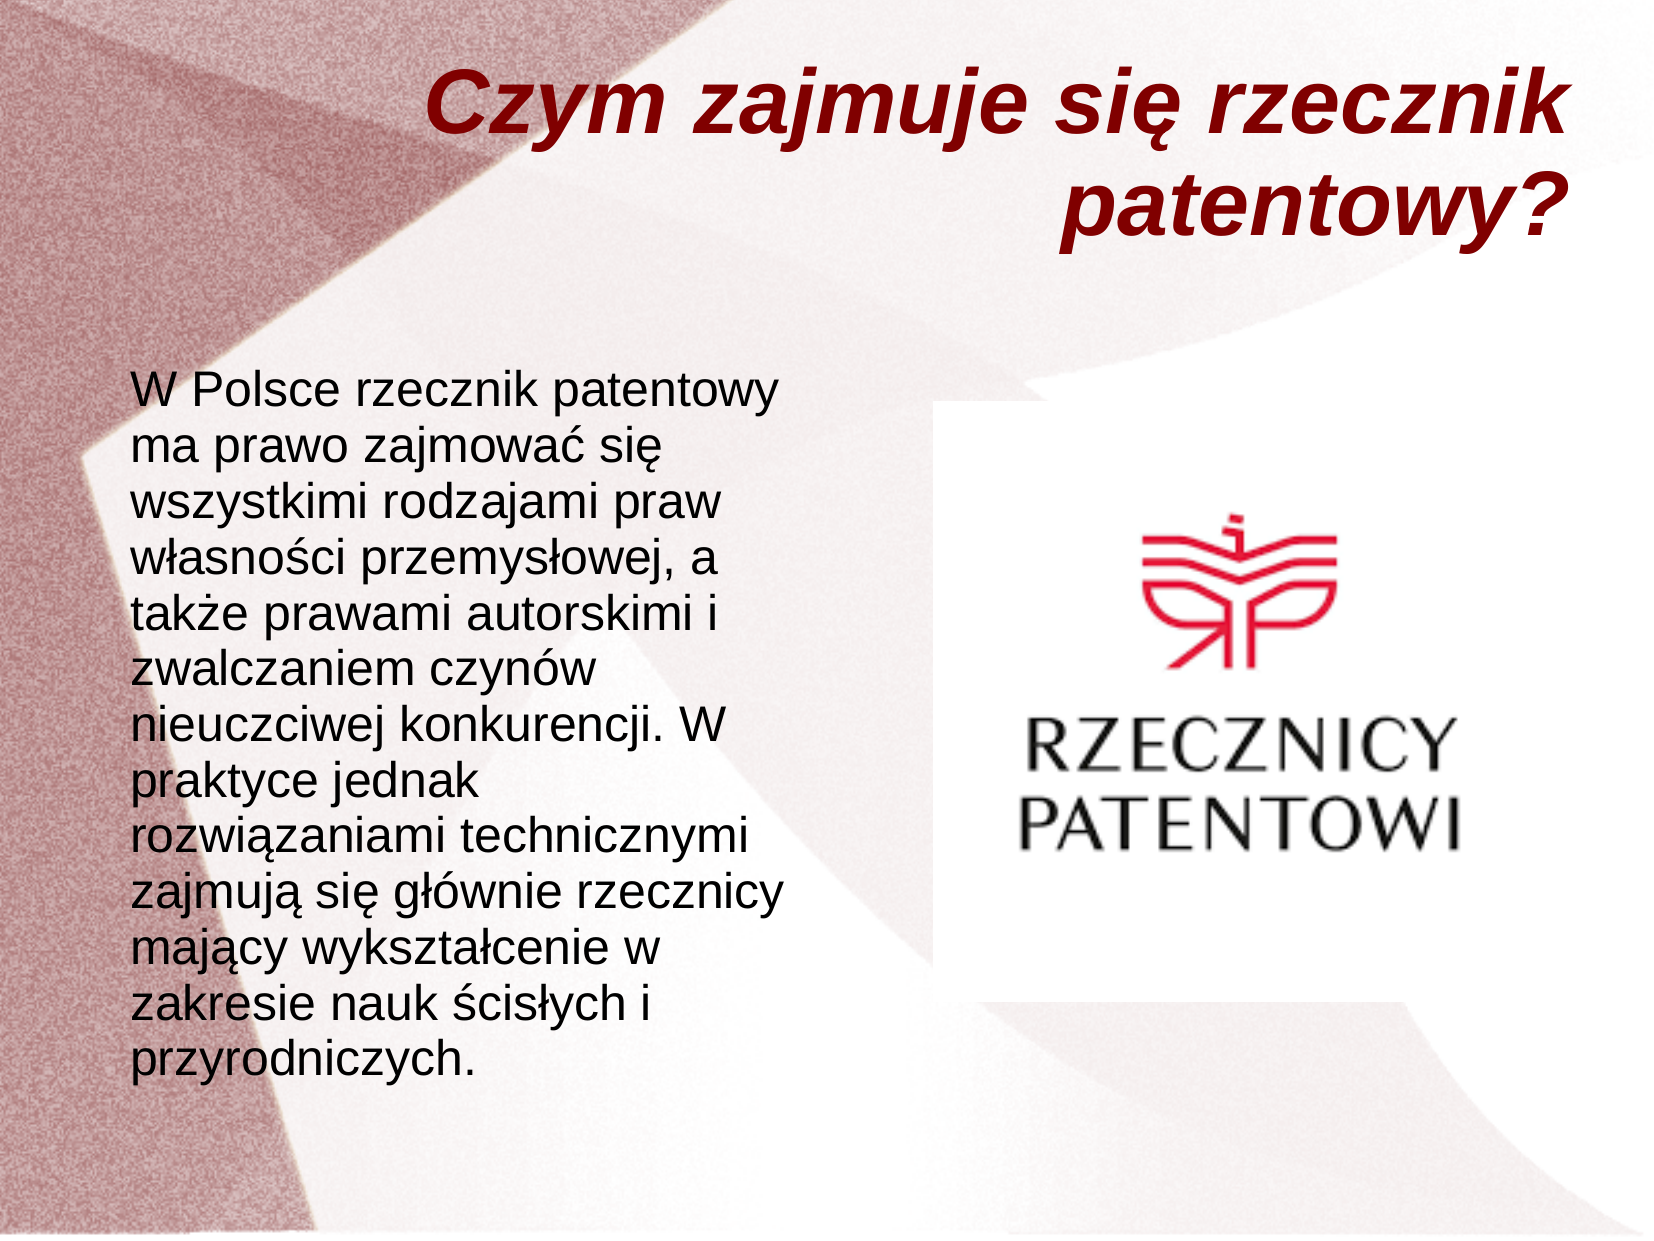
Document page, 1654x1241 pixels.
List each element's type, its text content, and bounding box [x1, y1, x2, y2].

picture [0, 0, 1654, 1241]
title Czym zajmuje się rzecznik patentowy? [82, 49, 1571, 257]
text_box W Polsce rzecznik patentowy ma prawo zajmować się wszystkimi rodzajami praw własności przemysłowej, a także prawami autorskimi i zwalczaniem czynów nieuczciwej konkurencji. W praktyce jednak rozwiązaniami technicznymi zajmują się głównie rzecznicy mający wykształcenie w zakresie nauk ścisłych i przyrodniczych. [115, 354, 804, 1094]
